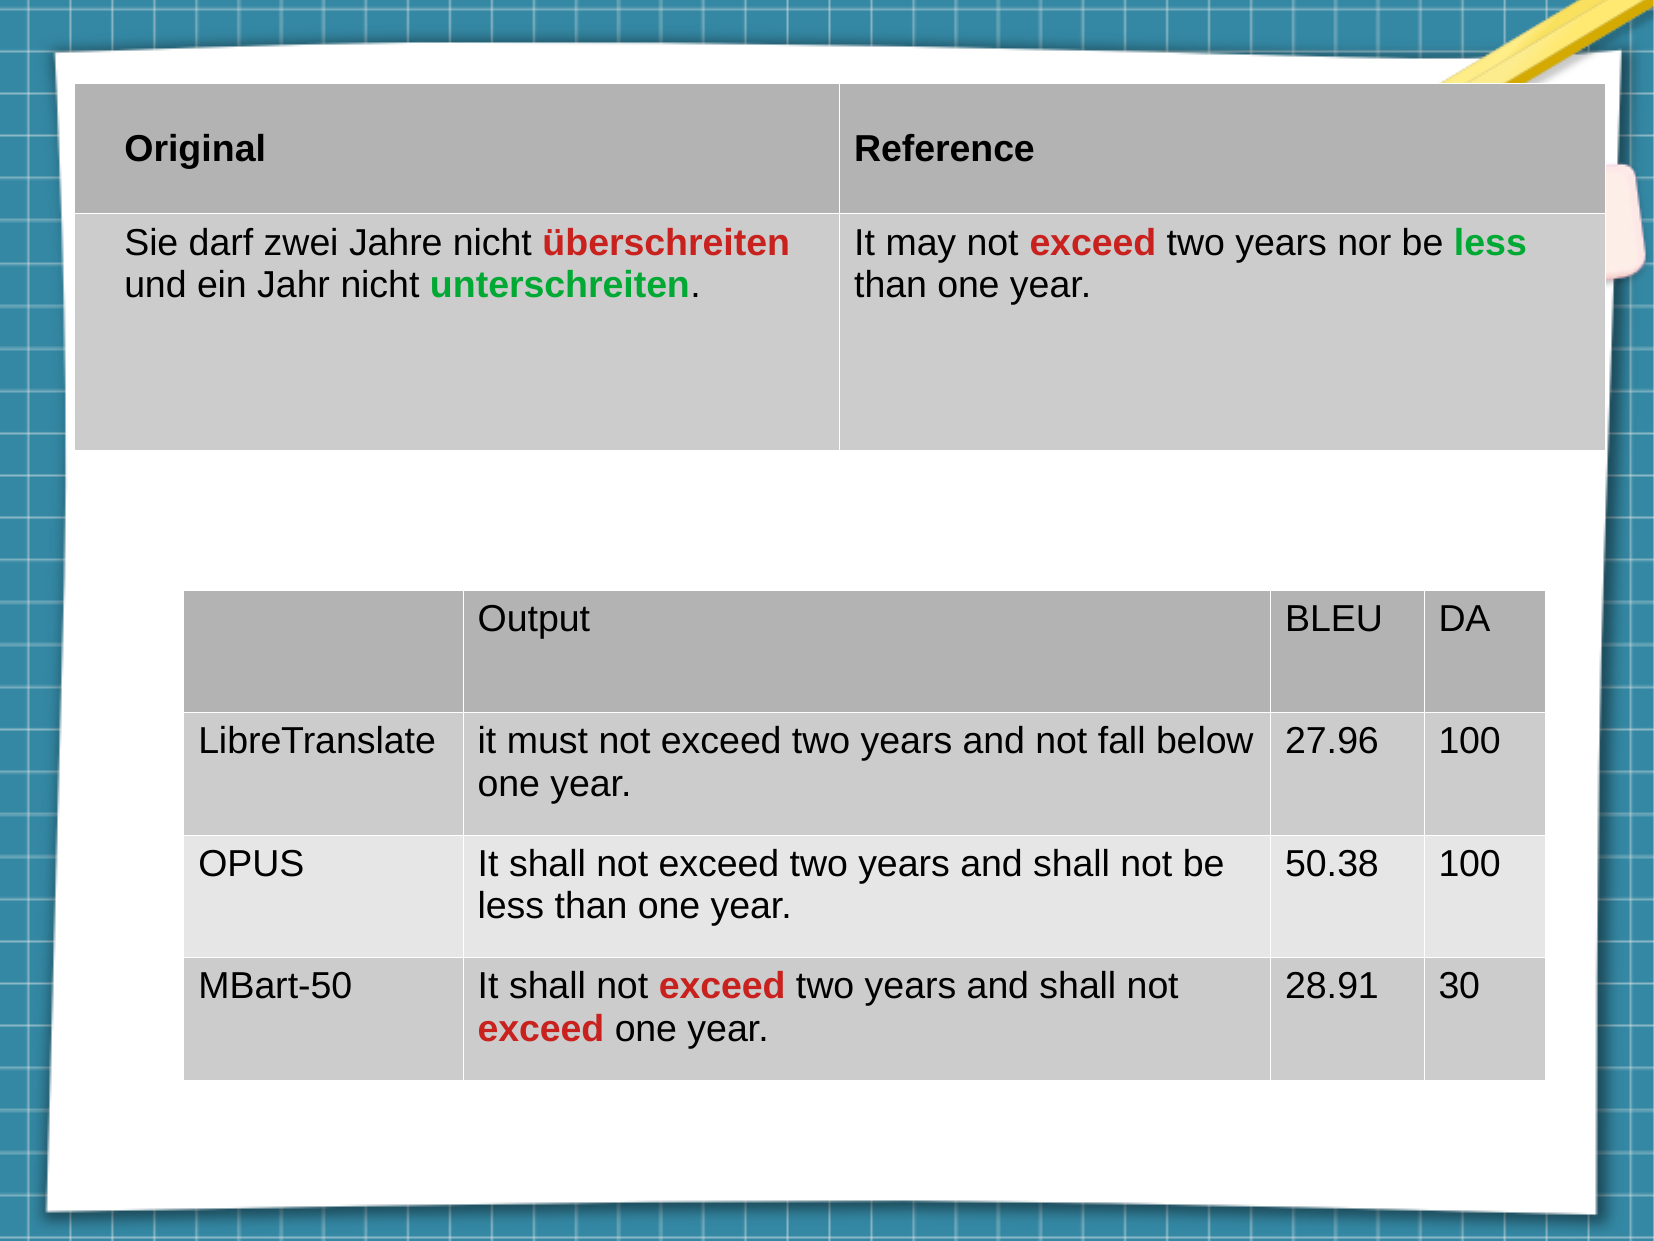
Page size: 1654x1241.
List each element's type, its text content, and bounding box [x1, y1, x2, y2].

table_header Reference [840, 84, 1605, 213]
table_cell 100 [1425, 836, 1545, 957]
table_cell LibreTranslate [184, 713, 463, 835]
table_cell It may not exceed two years nor be less than one year. [840, 214, 1605, 450]
picture [0, 0, 1654, 1241]
table_cell 28.91 [1271, 958, 1424, 1080]
table_cell 100 [1425, 713, 1545, 835]
table_cell 27.96 [1271, 713, 1424, 835]
table_cell 30 [1425, 958, 1545, 1080]
table_header Output [464, 591, 1270, 712]
table_header DA [1425, 591, 1545, 712]
table_cell MBart-50 [184, 958, 463, 1080]
table_cell OPUS [184, 836, 463, 957]
table_cell It shall not exceed two years and shall not exceed one year. [464, 958, 1270, 1080]
table_cell it must not exceed two years and not fall below one year. [464, 713, 1270, 835]
table_header Original [75, 84, 839, 213]
table_header BLEU [1271, 591, 1424, 712]
table_cell 50.38 [1271, 836, 1424, 957]
table_header [184, 591, 463, 712]
table_cell Sie darf zwei Jahre nicht überschreiten und ein Jahr nicht unterschreiten. [75, 214, 839, 450]
table_cell It shall not exceed two years and shall not be less than one year. [464, 836, 1270, 957]
